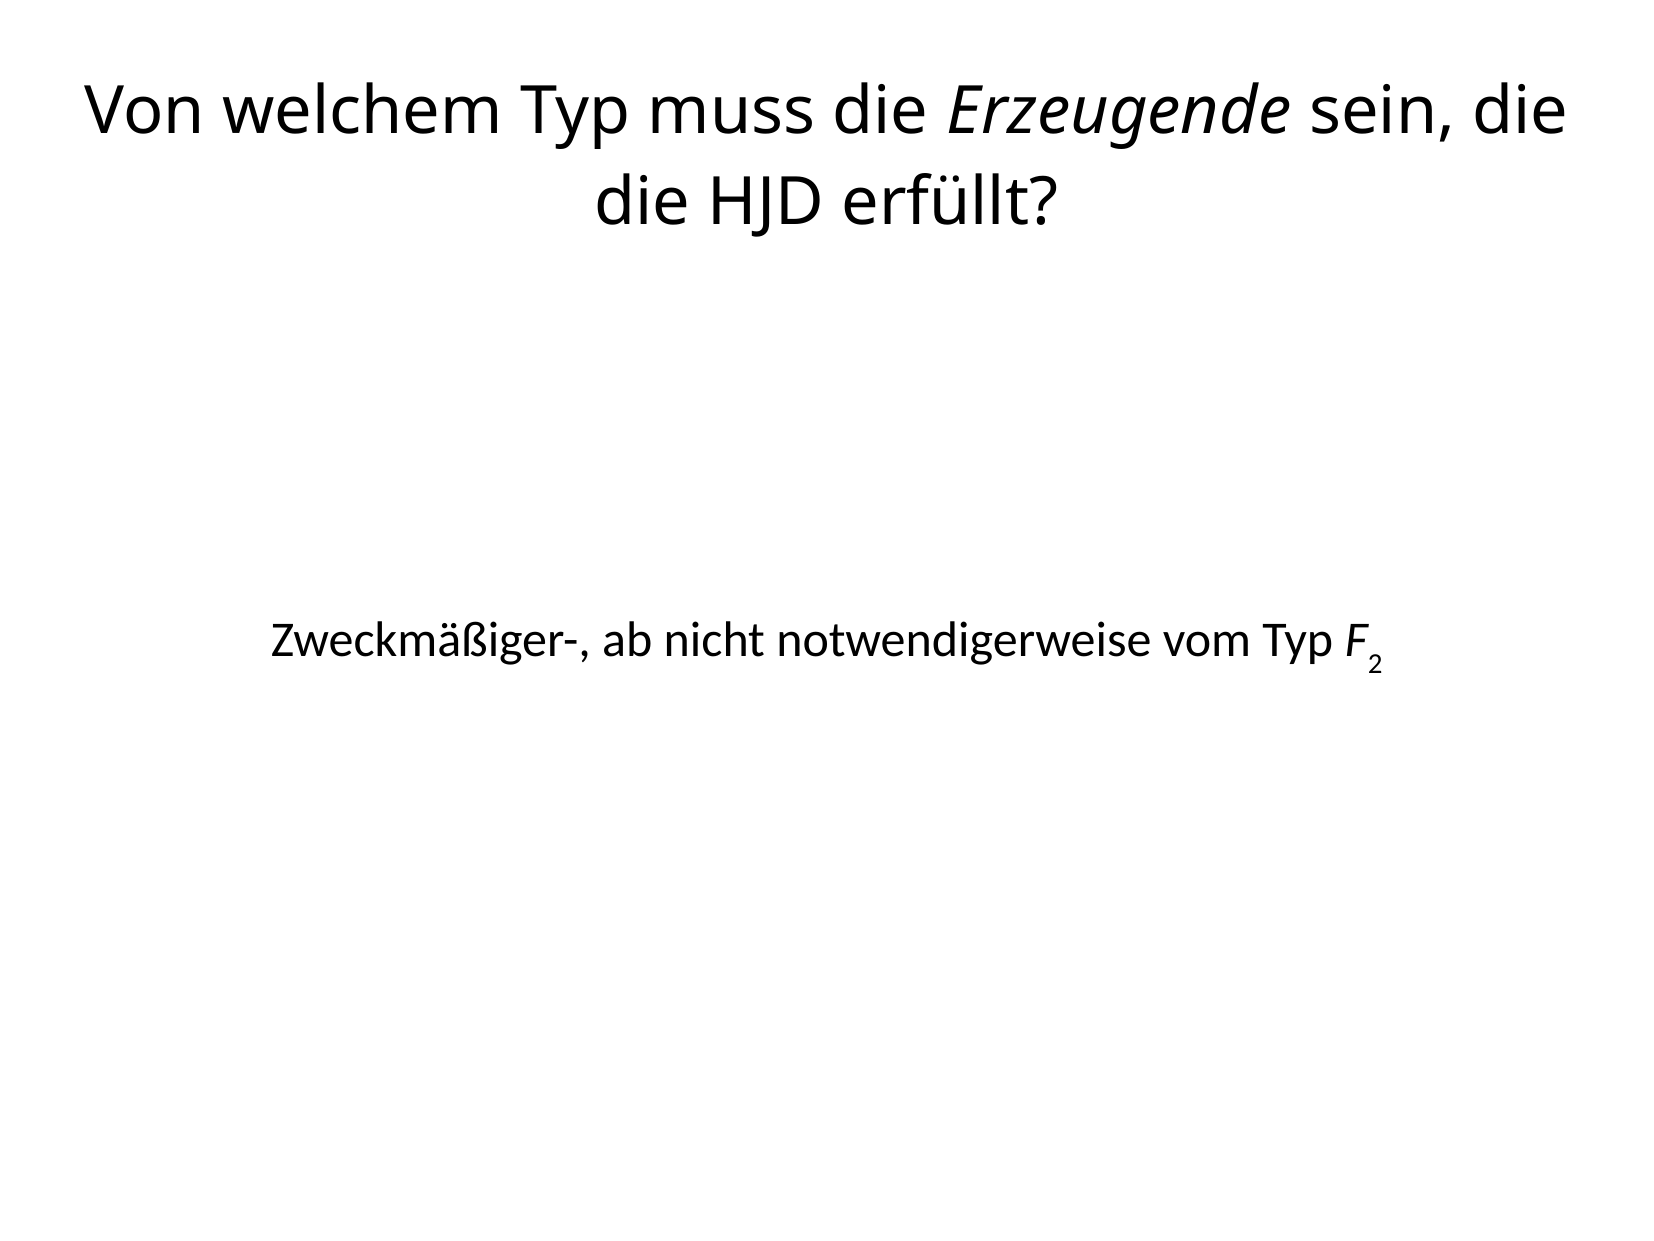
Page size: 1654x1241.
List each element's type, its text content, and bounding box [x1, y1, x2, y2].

subtitle Zweckmäßiger-, ab nicht notwendigerweise vom Typ F2 [82, 290, 1571, 1010]
title Von welchem Typ muss die Erzeugende sein, die die HJD erfüllt? [82, 49, 1571, 257]
